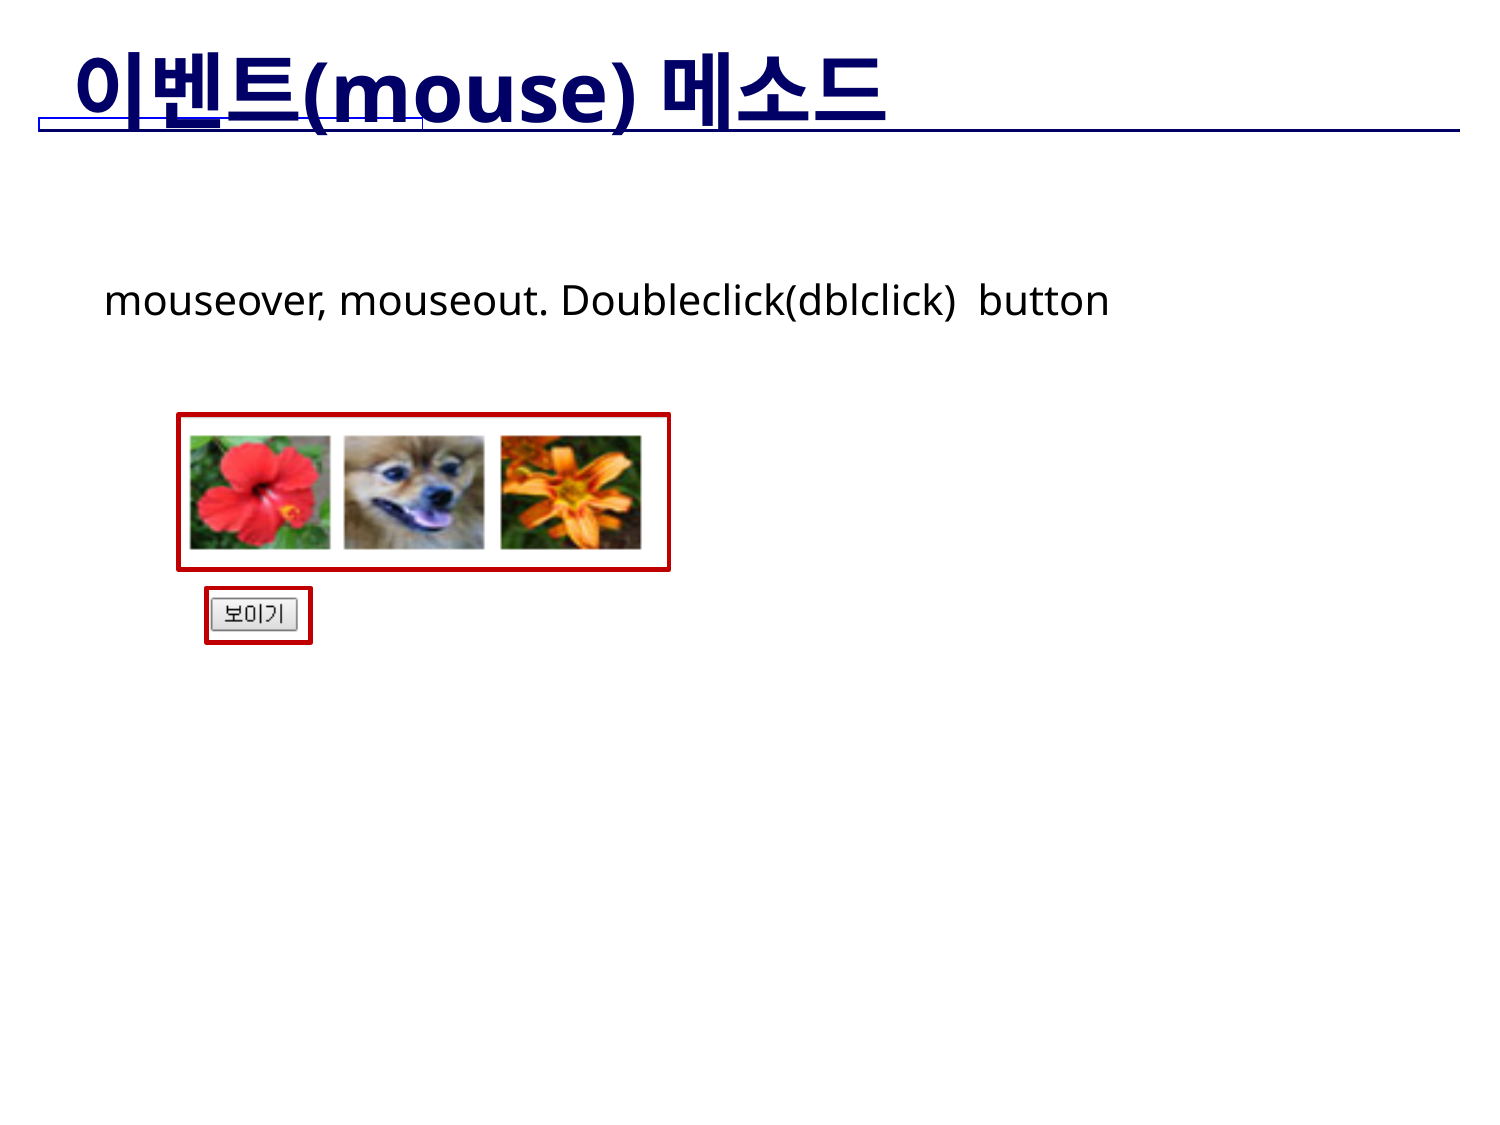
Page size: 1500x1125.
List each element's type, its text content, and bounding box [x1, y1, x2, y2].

title 이벤트(mouse) 메소드 [58, 31, 1077, 110]
picture [208, 590, 309, 641]
list mouseover, mouseout. Doubleclick(dblclick) button [45, 208, 1460, 1027]
picture [180, 416, 667, 568]
